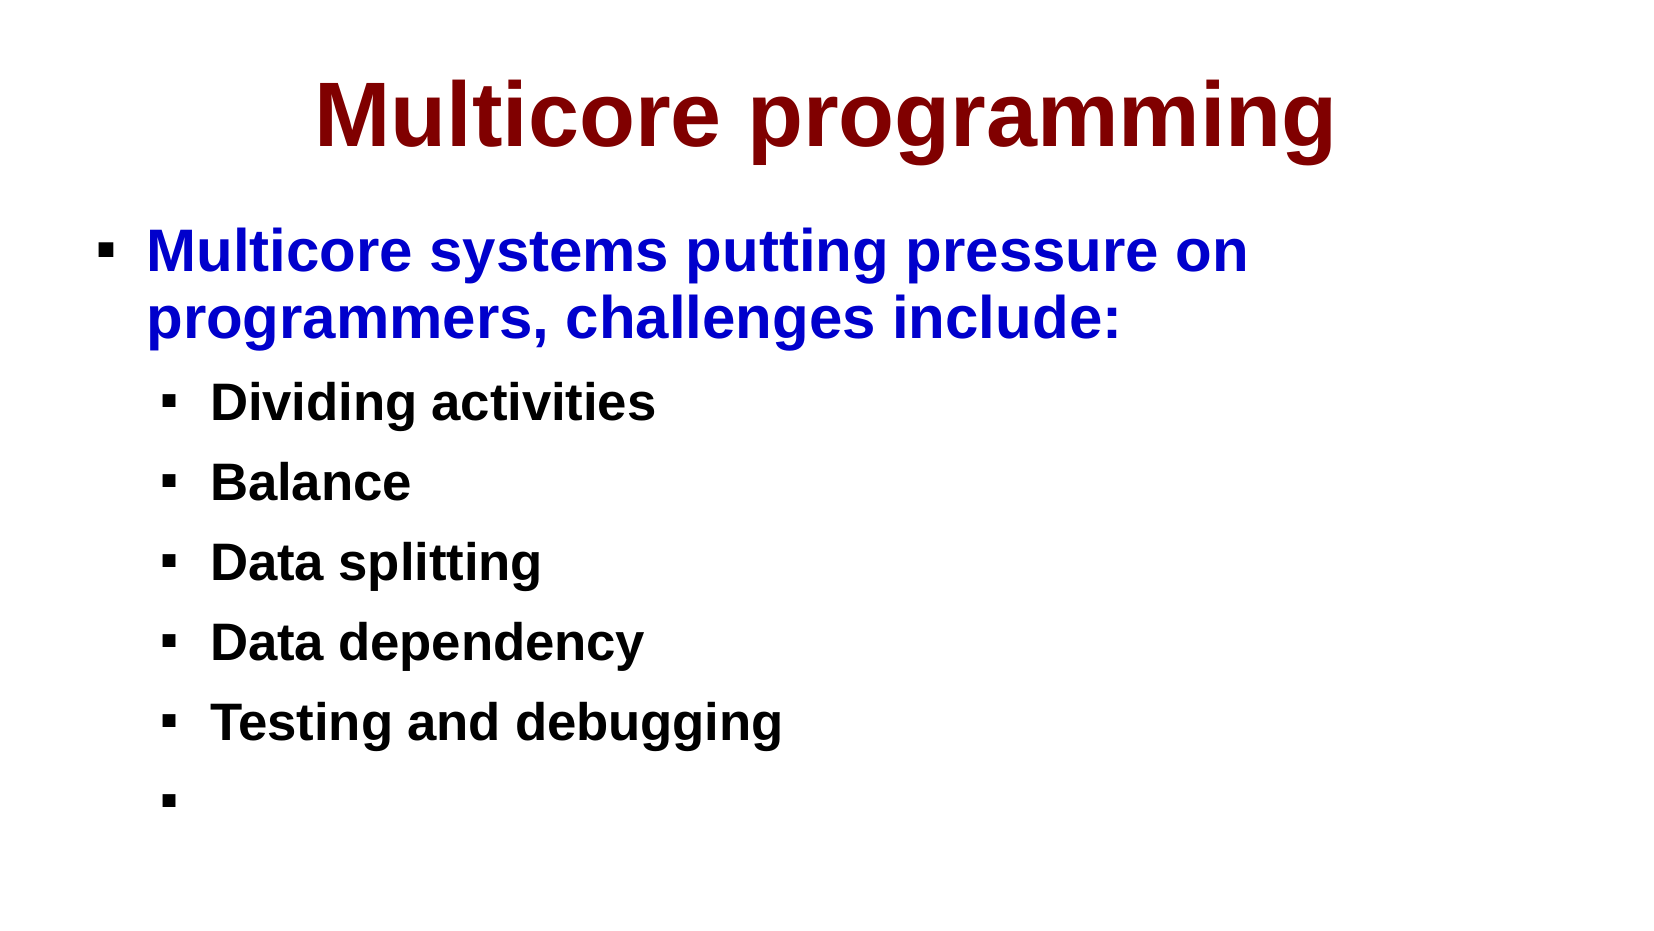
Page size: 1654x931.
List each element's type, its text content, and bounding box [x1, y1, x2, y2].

title Multicore programming [82, 37, 1571, 193]
list Multicore systems putting pressure on programmers, challenges include: Dividing activities Balance Data splitting Data dependency Testing and debugging [82, 217, 1571, 757]
